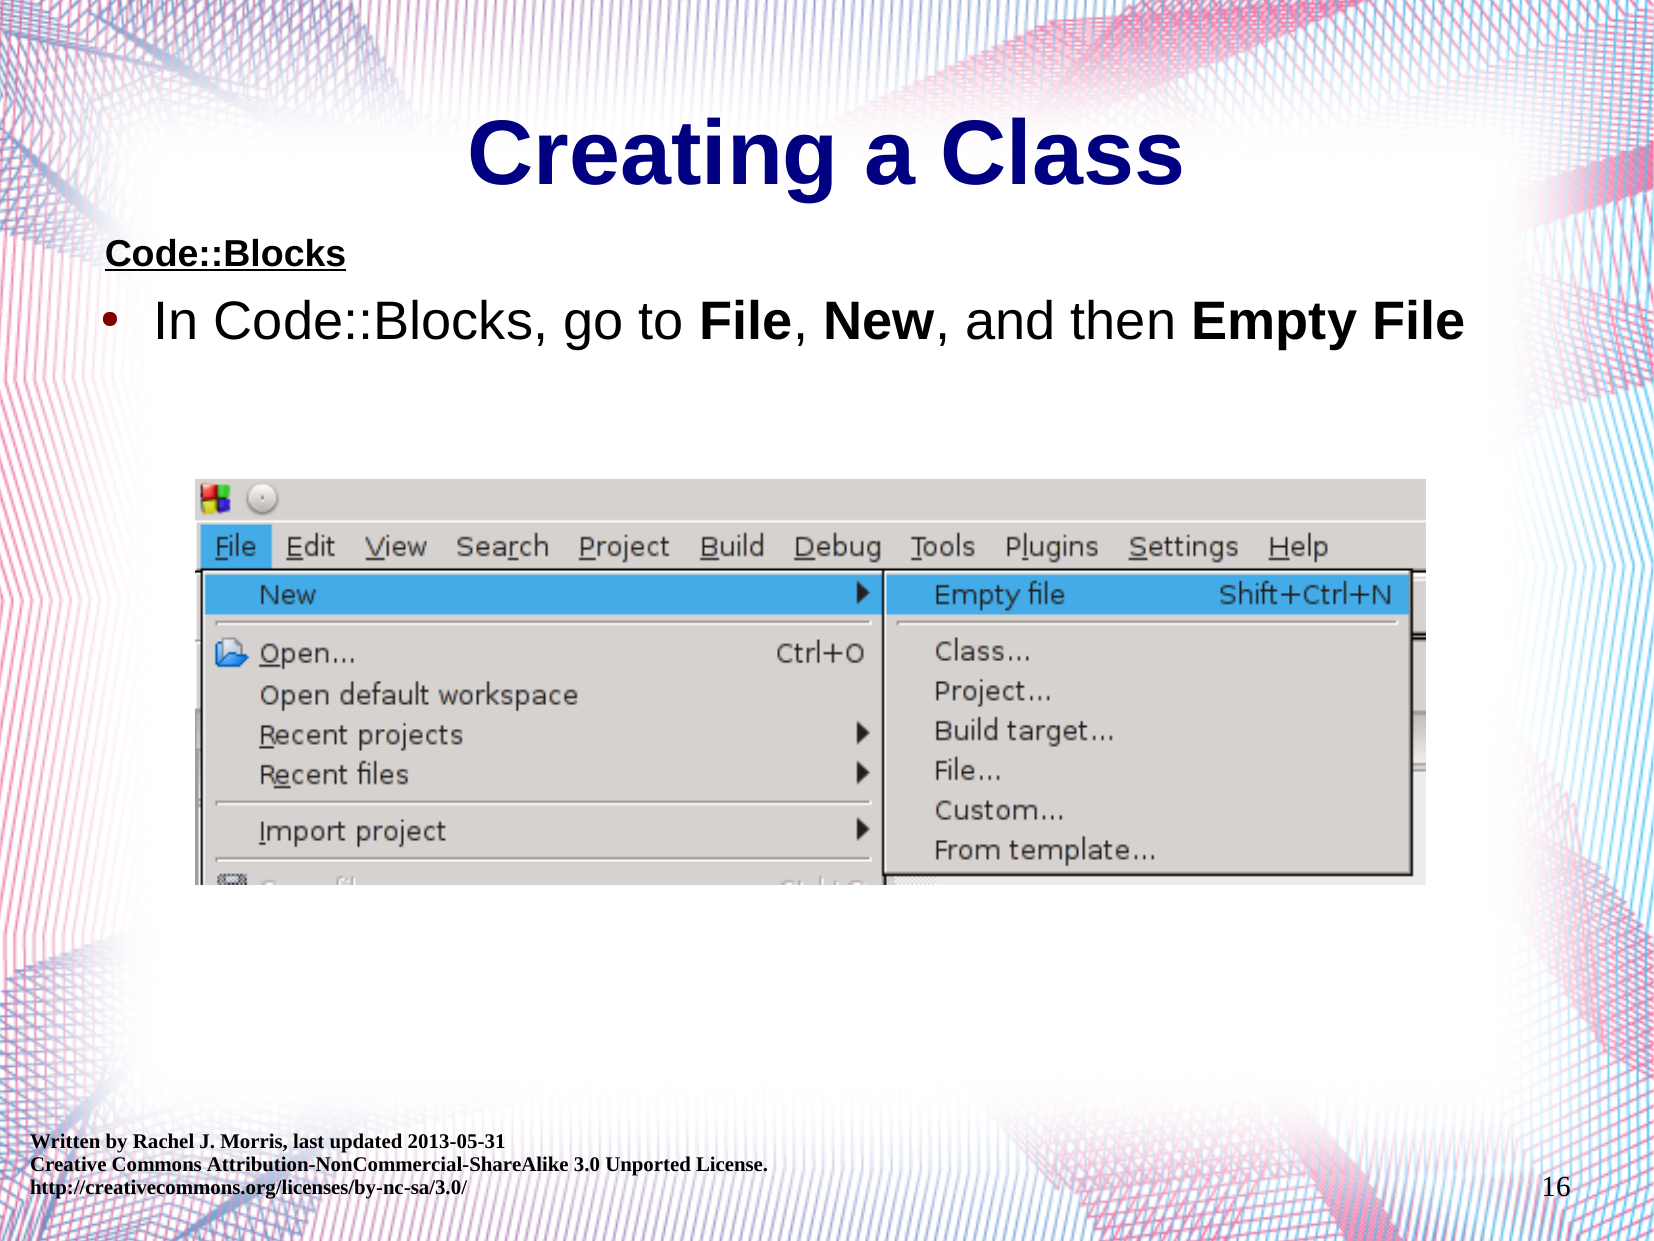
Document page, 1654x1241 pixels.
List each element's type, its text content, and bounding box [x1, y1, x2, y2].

list In Code::Blocks, go to File, New, and then Empty File [82, 290, 1501, 376]
title Creating a Class [82, 49, 1571, 257]
text_box Code::Blocks [90, 225, 796, 282]
picture [0, 0, 1654, 1241]
